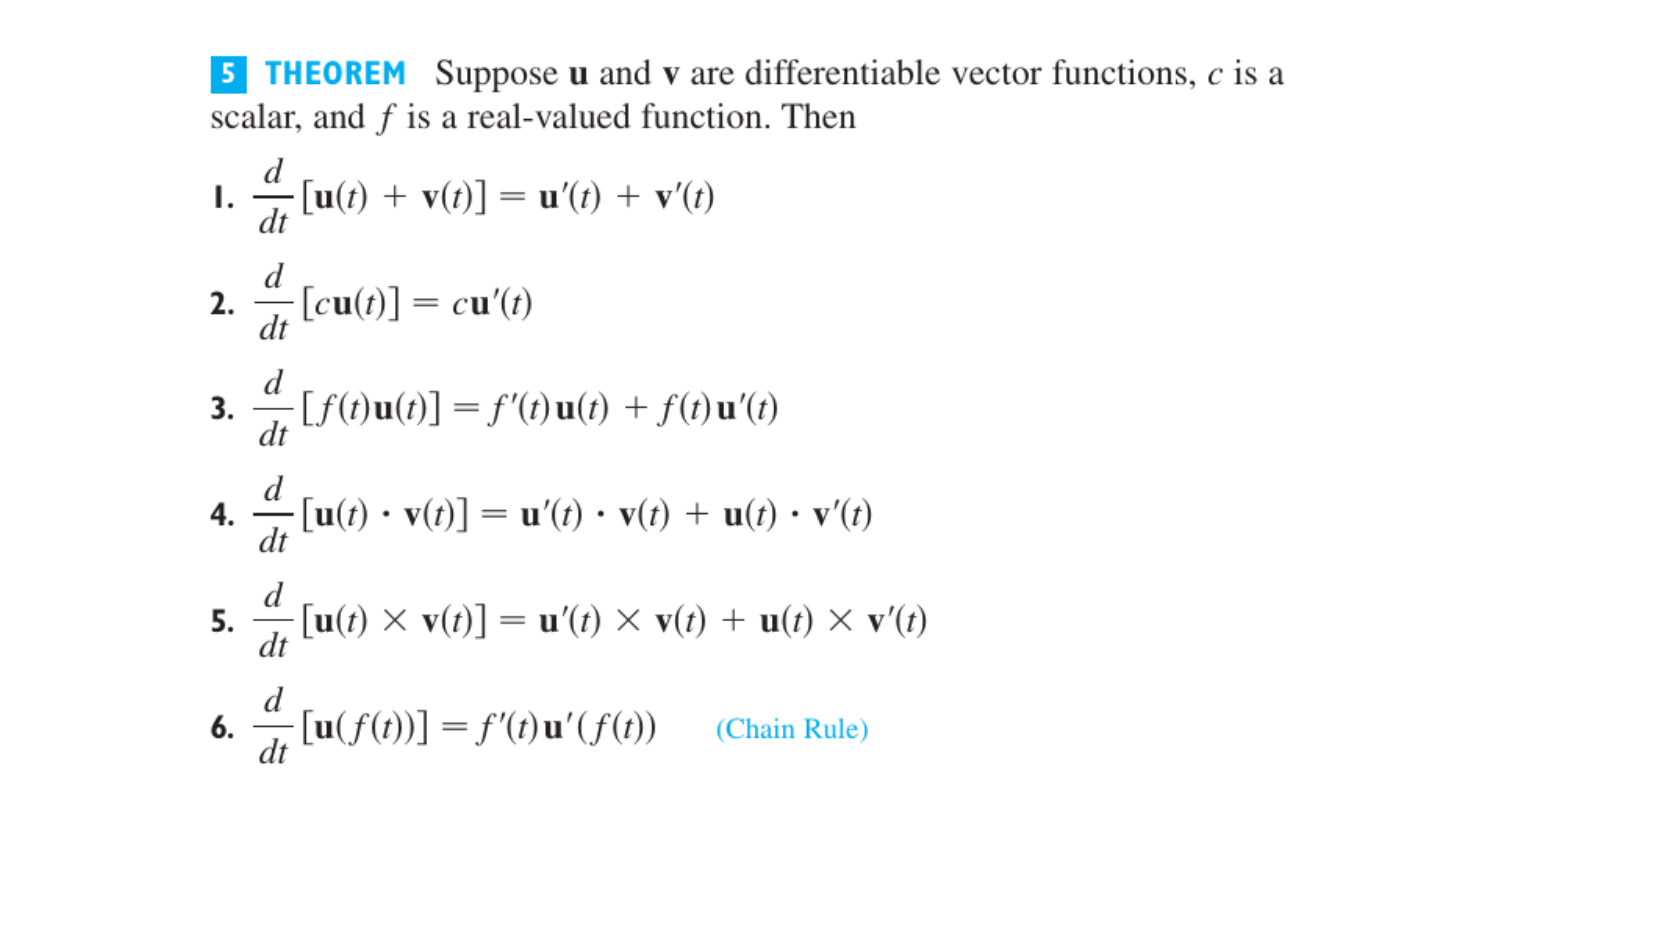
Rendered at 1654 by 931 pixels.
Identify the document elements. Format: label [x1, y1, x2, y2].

picture [183, 47, 1323, 790]
